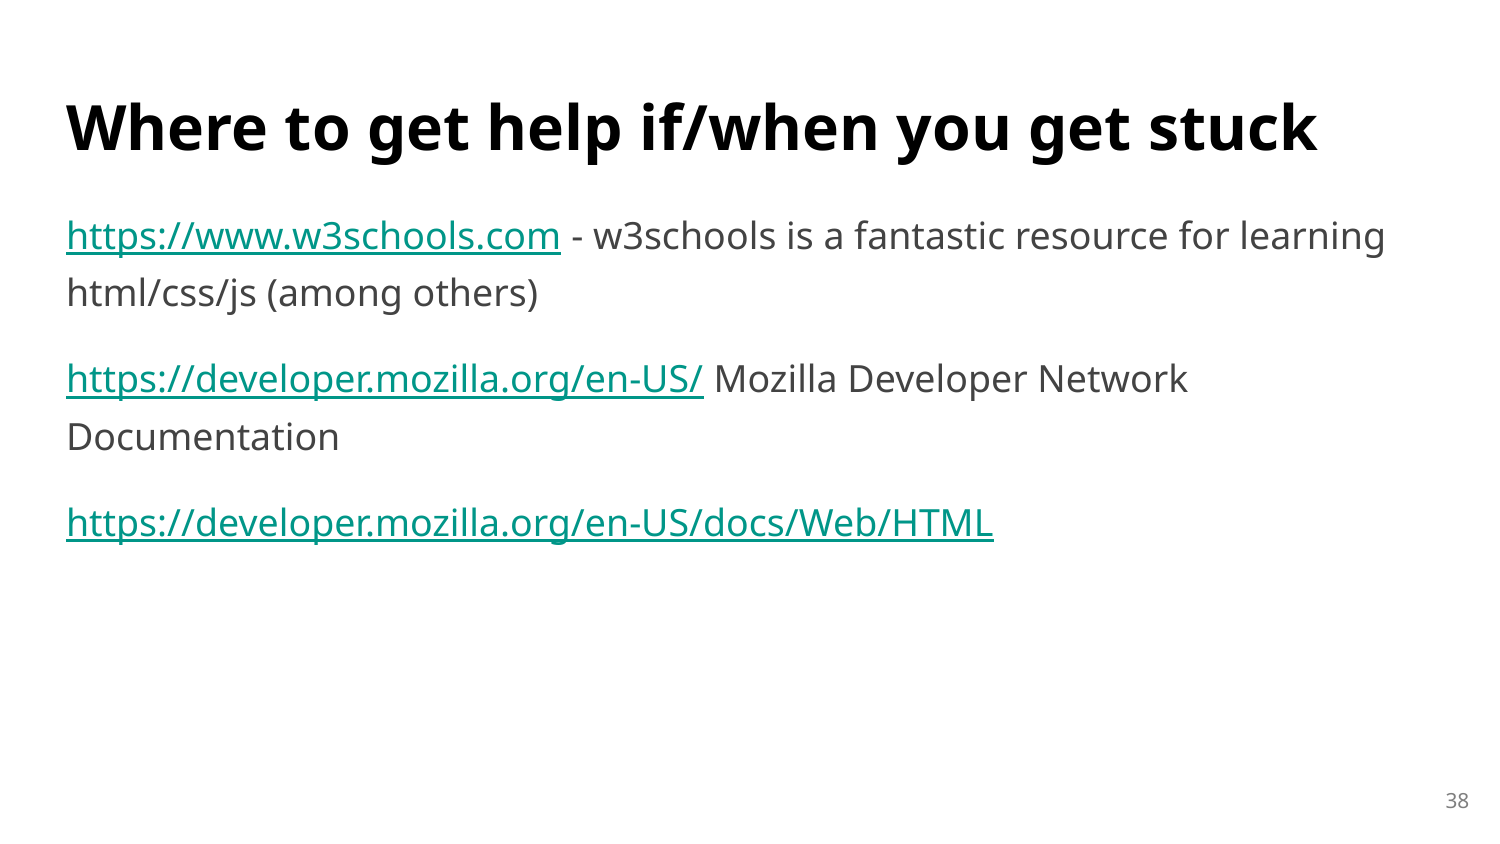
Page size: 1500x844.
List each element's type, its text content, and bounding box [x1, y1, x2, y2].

list https://www.w3schools.com - w3schools is a fantastic resource for learning html/css/js (among others) https://developer.mozilla.org/en-US/ Mozilla Developer Network Documentation https://developer.mozilla.org/en-US/docs/Web/HTML [51, 189, 1449, 750]
slide_number <number> [1394, 769, 1484, 834]
title Where to get help if/when you get stuck [51, 72, 1449, 176]
